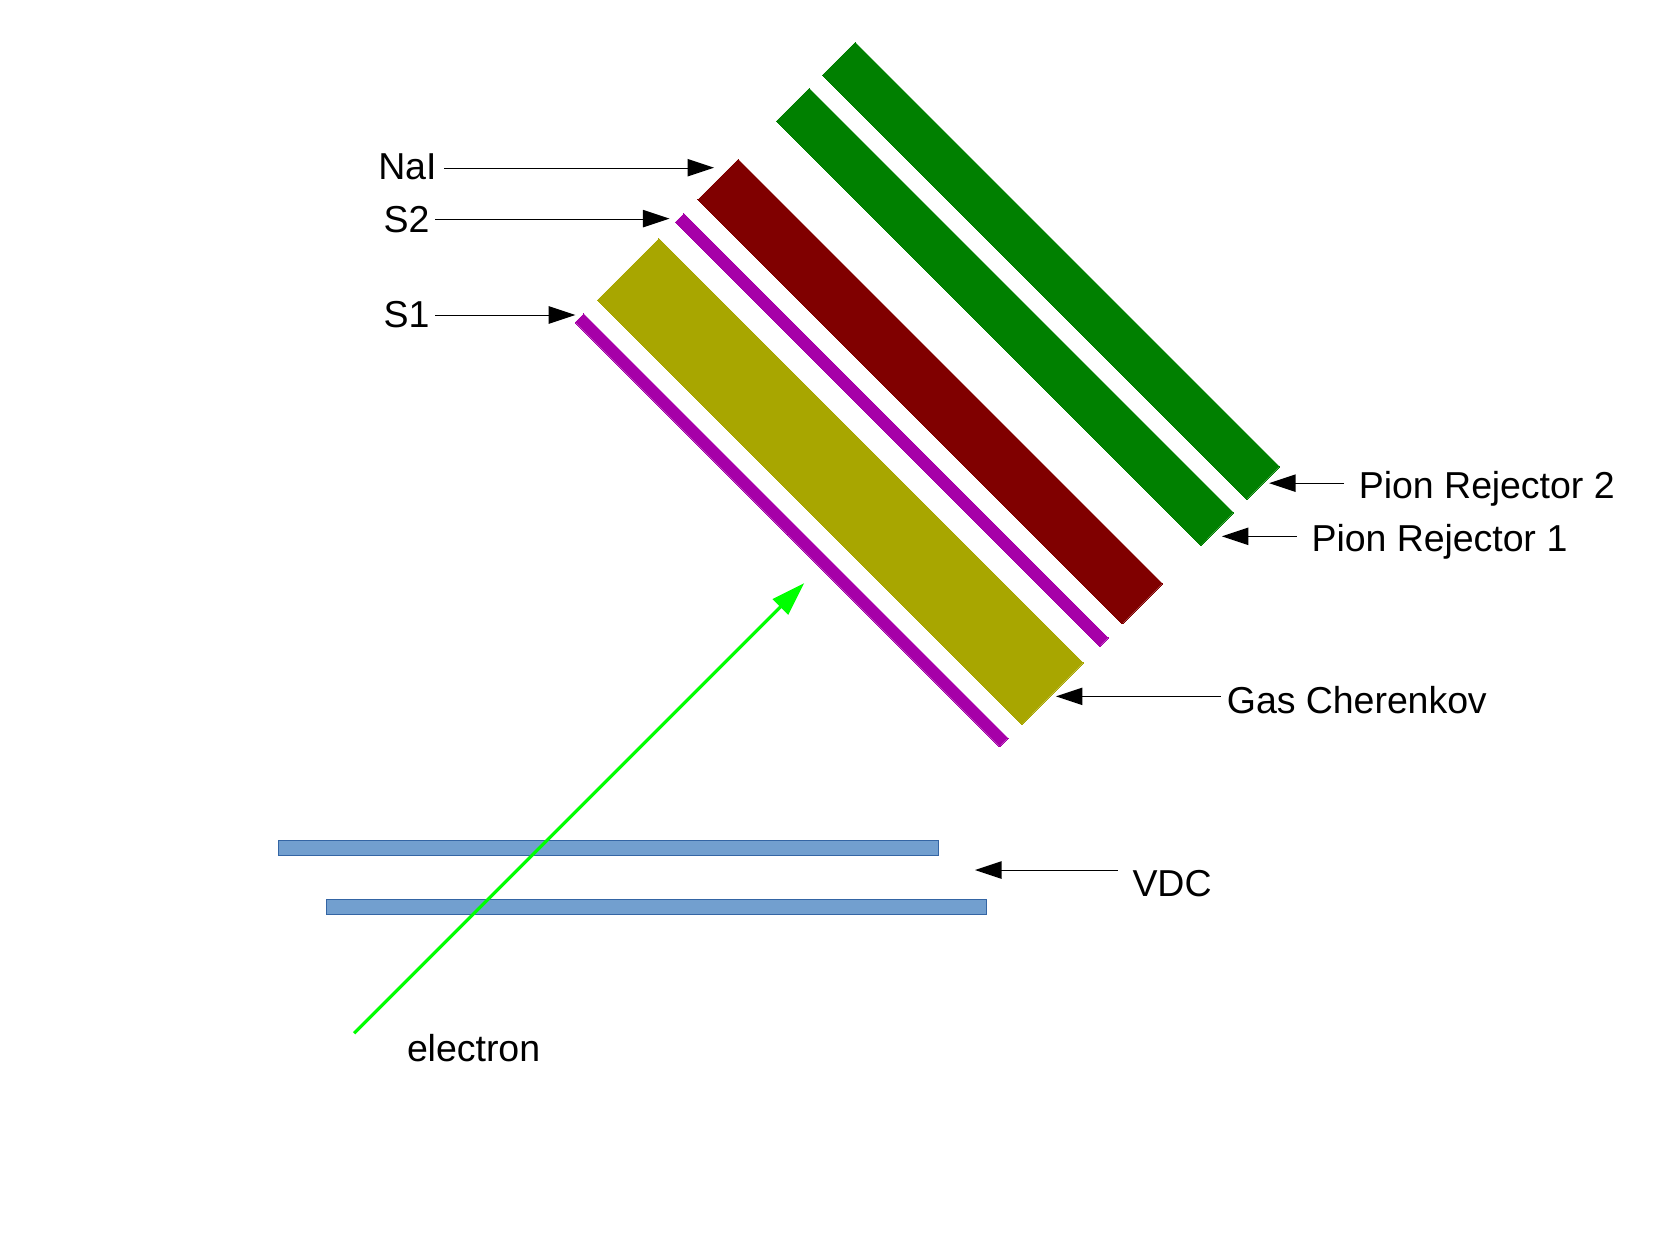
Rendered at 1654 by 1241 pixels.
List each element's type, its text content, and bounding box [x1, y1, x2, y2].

text_box S1 [368, 285, 445, 343]
text_box Gas Cherenkov [1212, 671, 1502, 729]
text_box electron [392, 1020, 556, 1077]
text_box S2 [368, 195, 445, 248]
text_box Pion Rejector 1 [1296, 510, 1583, 567]
text_box [535, 840, 939, 856]
text_box [597, 238, 1084, 725]
text_box [776, 88, 1234, 546]
text_box [575, 313, 1009, 747]
text_box [326, 899, 485, 915]
text_box [476, 899, 987, 915]
text_box Pion Rejector 2 [1344, 456, 1630, 514]
text_box NaI [363, 137, 452, 195]
text_box [822, 42, 1280, 500]
text_box [697, 159, 1163, 624]
text_box VDC [1117, 855, 1227, 912]
text_box [278, 840, 544, 856]
text_box [675, 213, 1109, 647]
